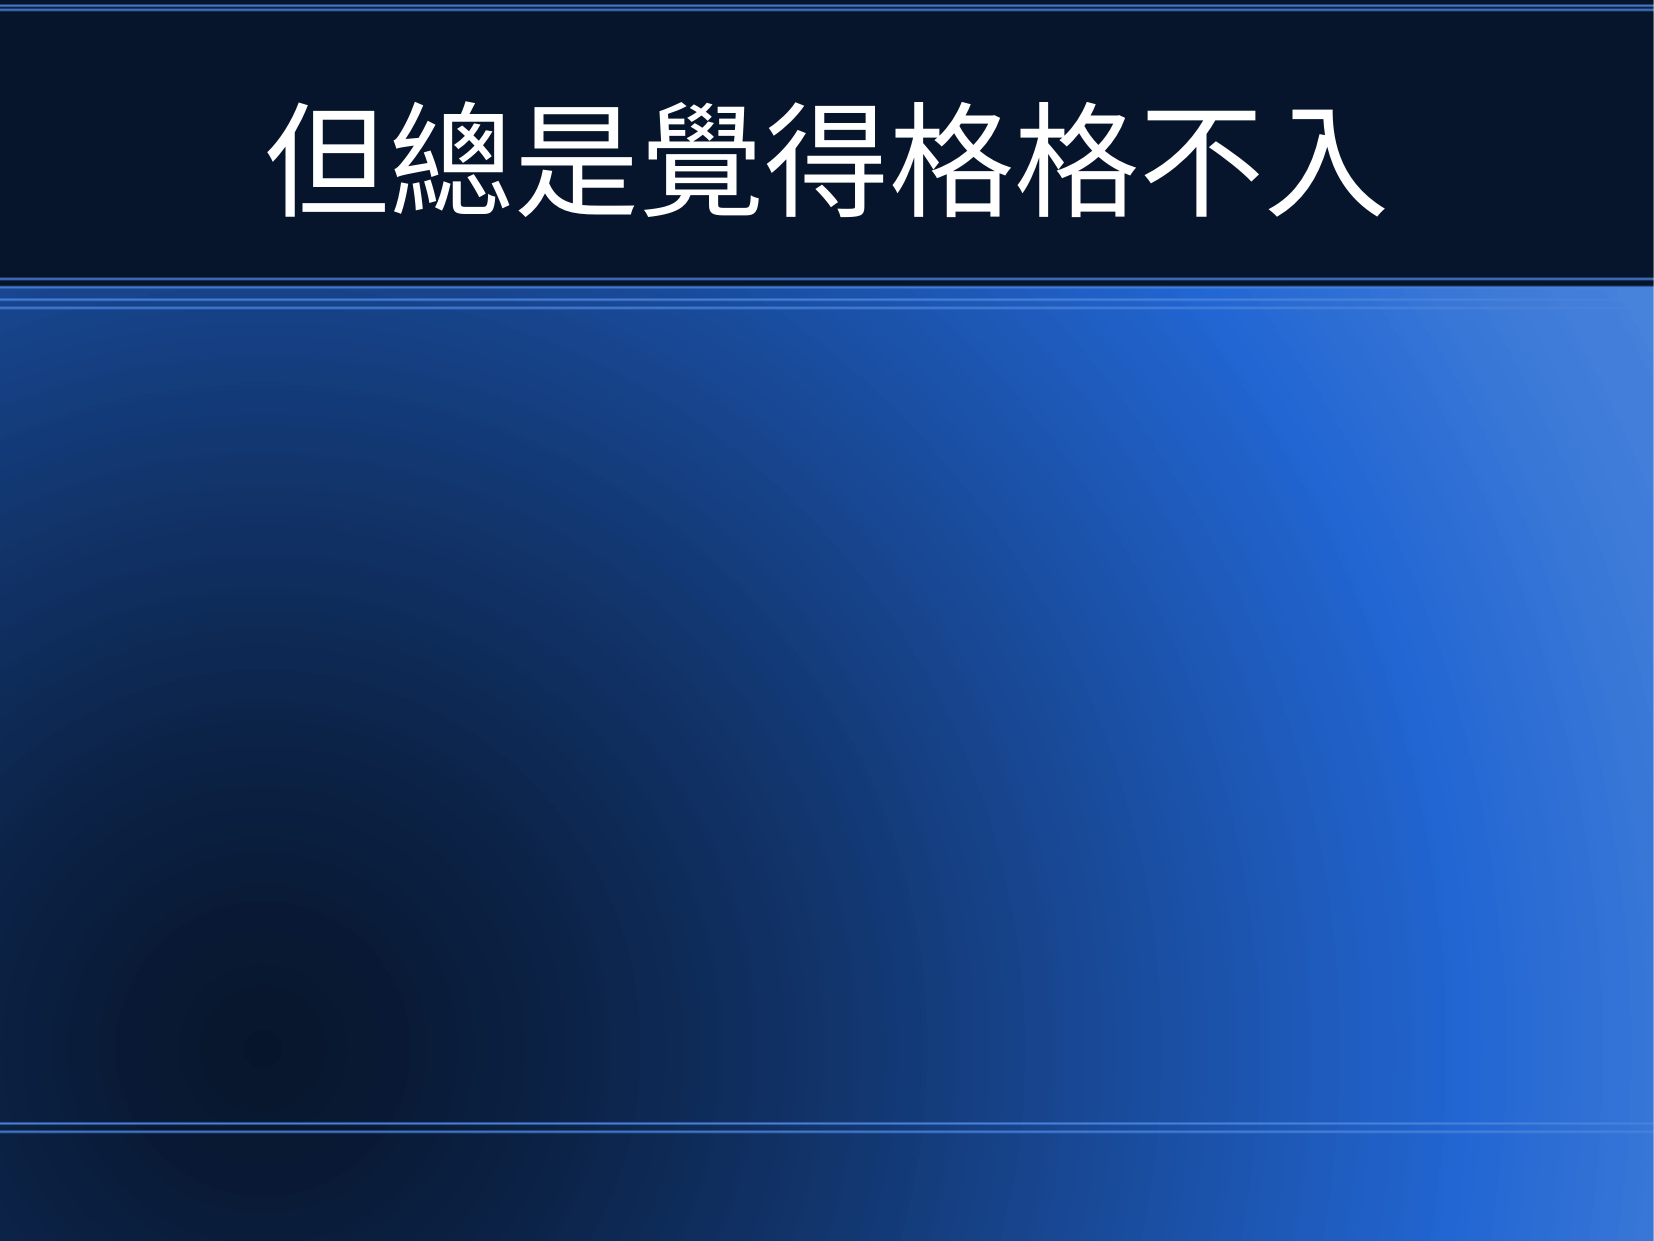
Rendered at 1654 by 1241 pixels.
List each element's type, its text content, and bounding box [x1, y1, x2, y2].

title 但總是覺得格格不入 [82, 49, 1571, 257]
picture [0, 0, 1654, 1241]
